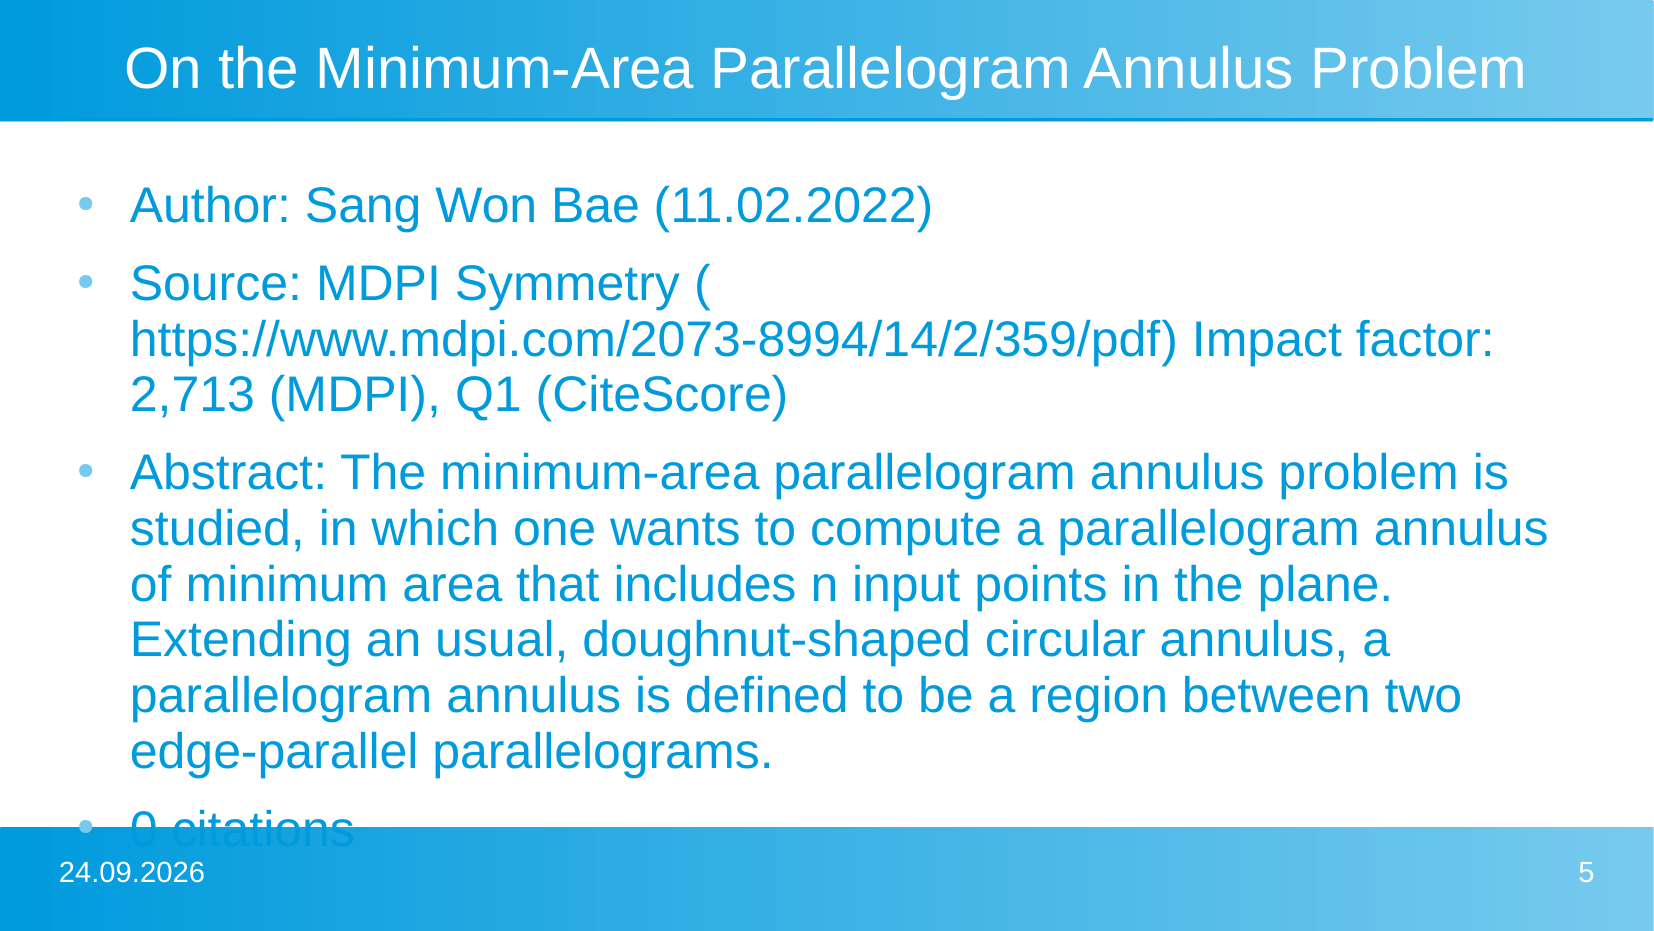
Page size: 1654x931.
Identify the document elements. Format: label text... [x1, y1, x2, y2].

title On the Minimum-Area Parallelogram Annulus Problem [59, 29, 1595, 108]
list Author: Sang Won Bae (11.02.2022) Source: MDPI Symmetry (https://www.mdpi.com/2073-8994/14/2/359/pdf) Impact factor: 2,713 (MDPI), Q1 (CiteScore) Abstract: The minimum-area parallelogram annulus problem is studied, in which one wants to compute a parallelogram annulus of minimum area that includes n input points in the plane. Extending an usual, doughnut-shaped circular annulus, a parallelogram annulus is defined to be a region between two edge-parallel parallelograms. 0 citations [59, 177, 1595, 768]
